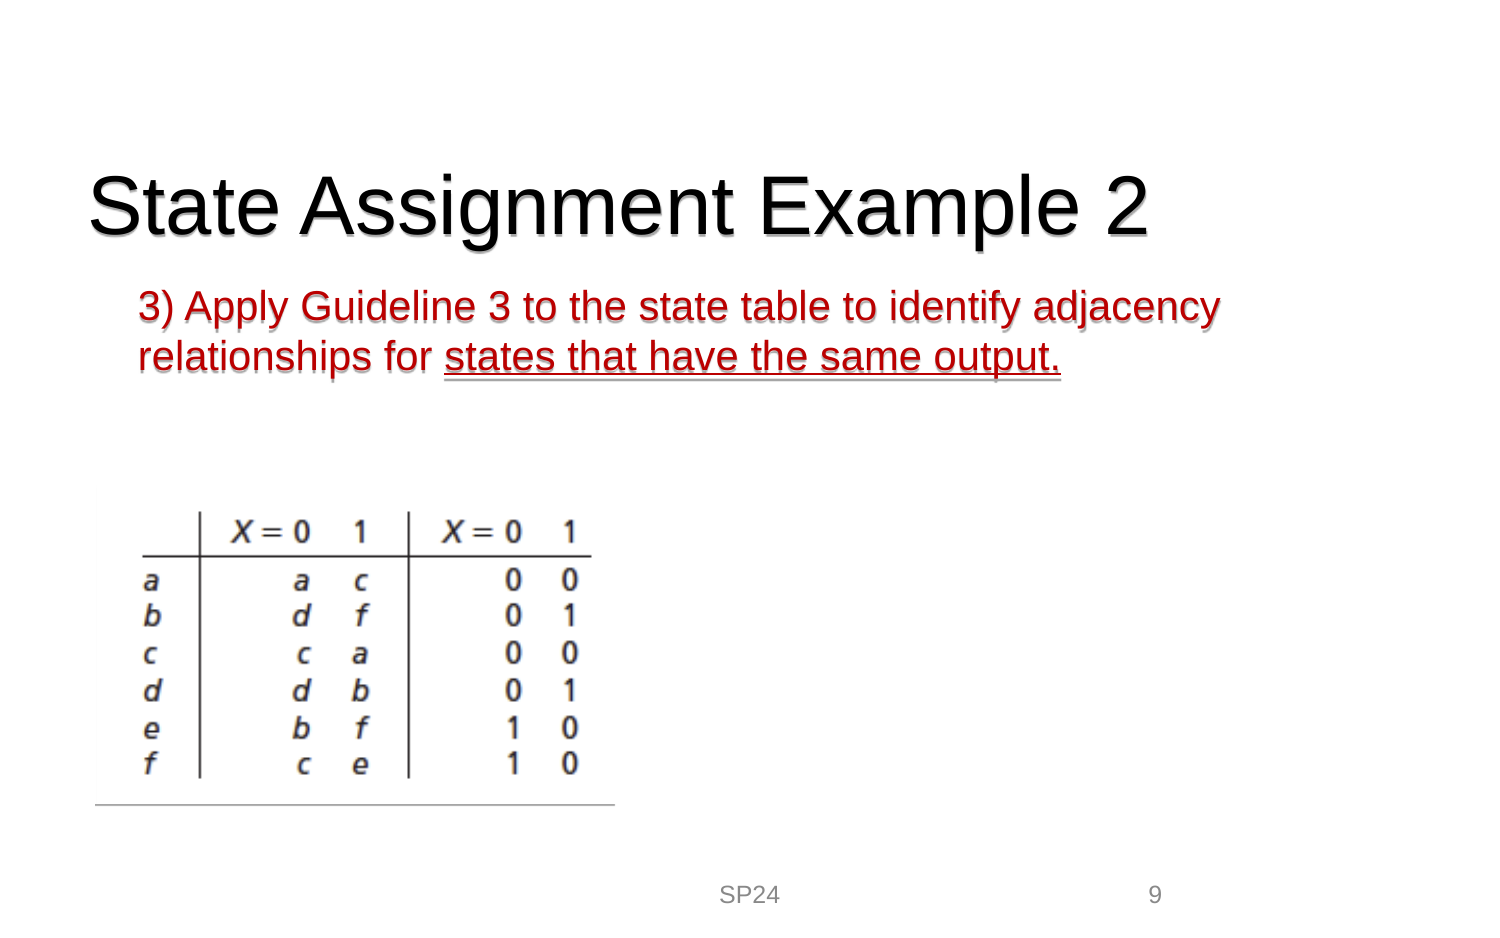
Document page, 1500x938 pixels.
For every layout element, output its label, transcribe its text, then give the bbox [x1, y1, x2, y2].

list 3) Apply Guideline 3 to the state table to identify adjacency relationships for states that have the same output. [0, 270, 1500, 849]
title State Assignment Example 2 [72, 143, 1434, 251]
footer SP24 [496, 868, 1004, 919]
slide_number 9 [1133, 868, 1471, 919]
picture [95, 485, 617, 804]
